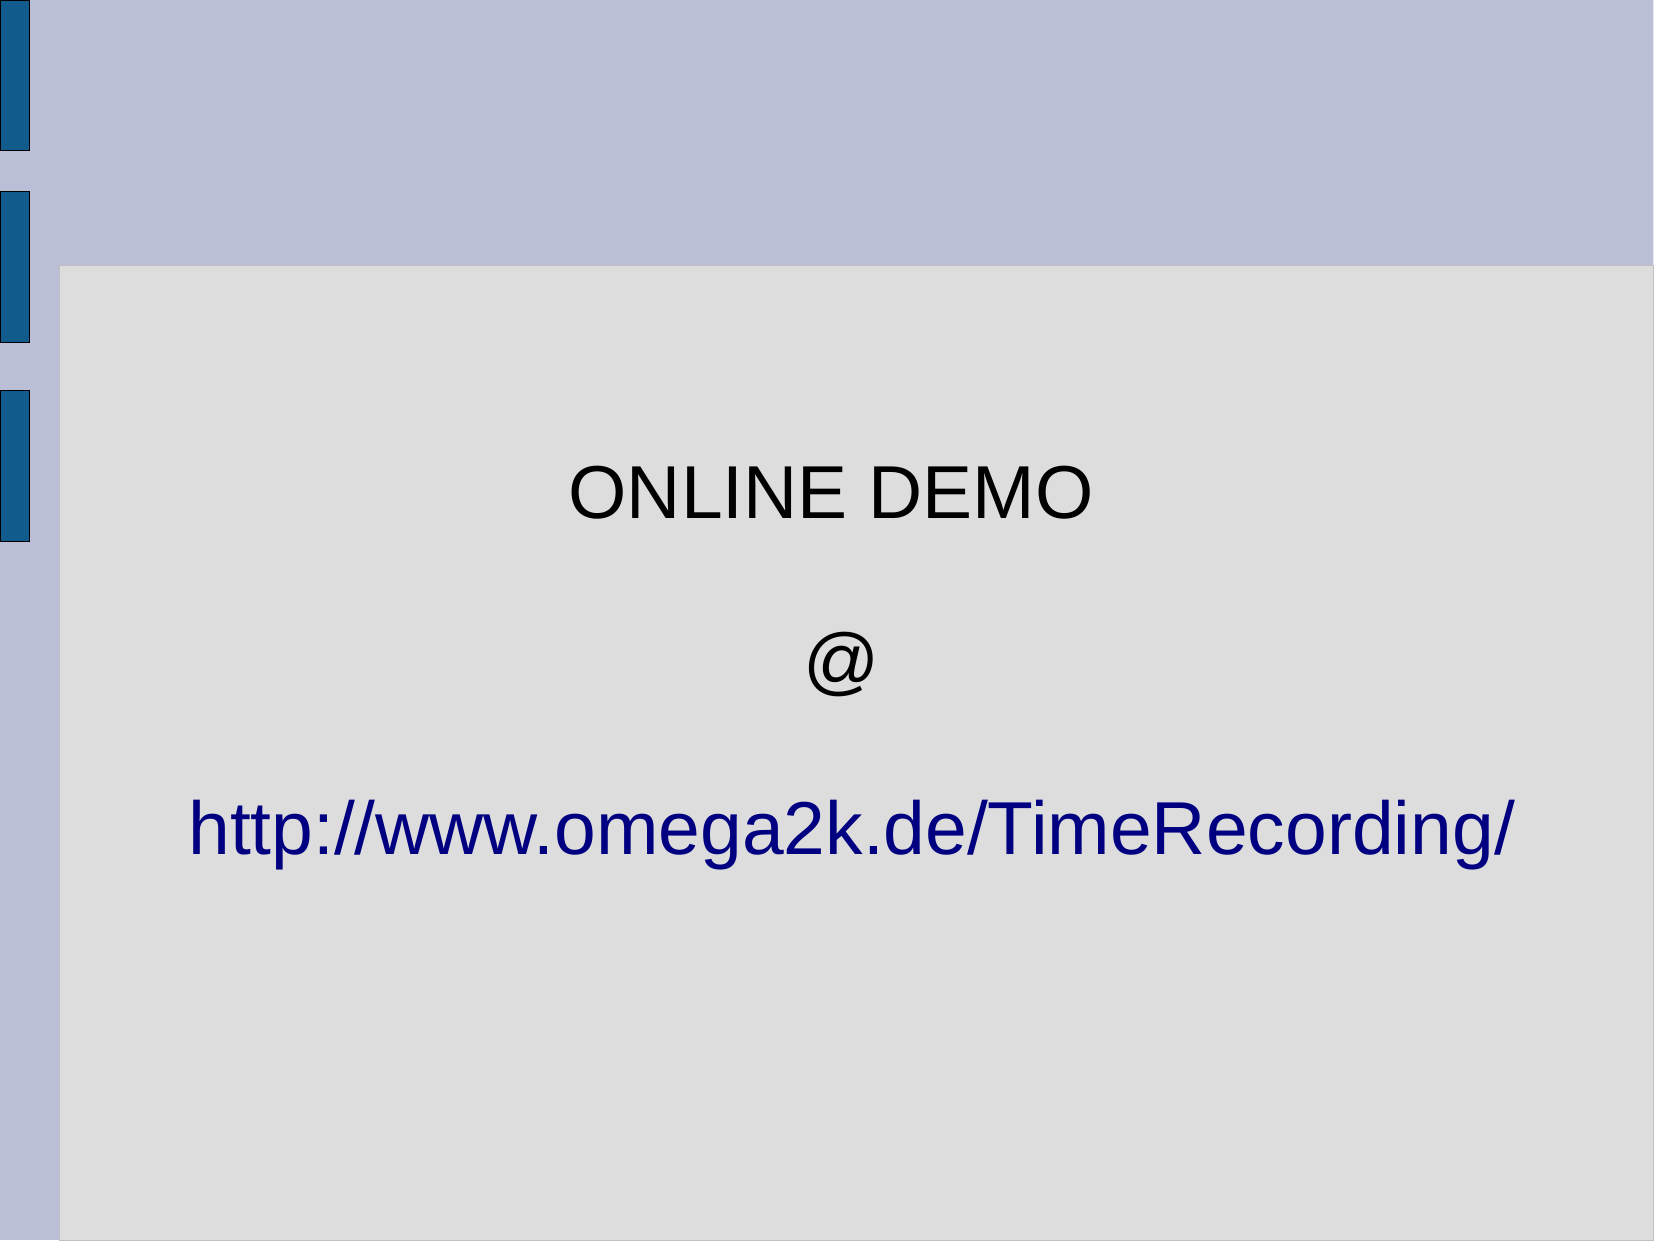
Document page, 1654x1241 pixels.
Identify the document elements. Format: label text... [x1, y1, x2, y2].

text_box ONLINE DEMO @ http://www.omega2k.de/TimeRecording/ [59, 442, 1625, 878]
